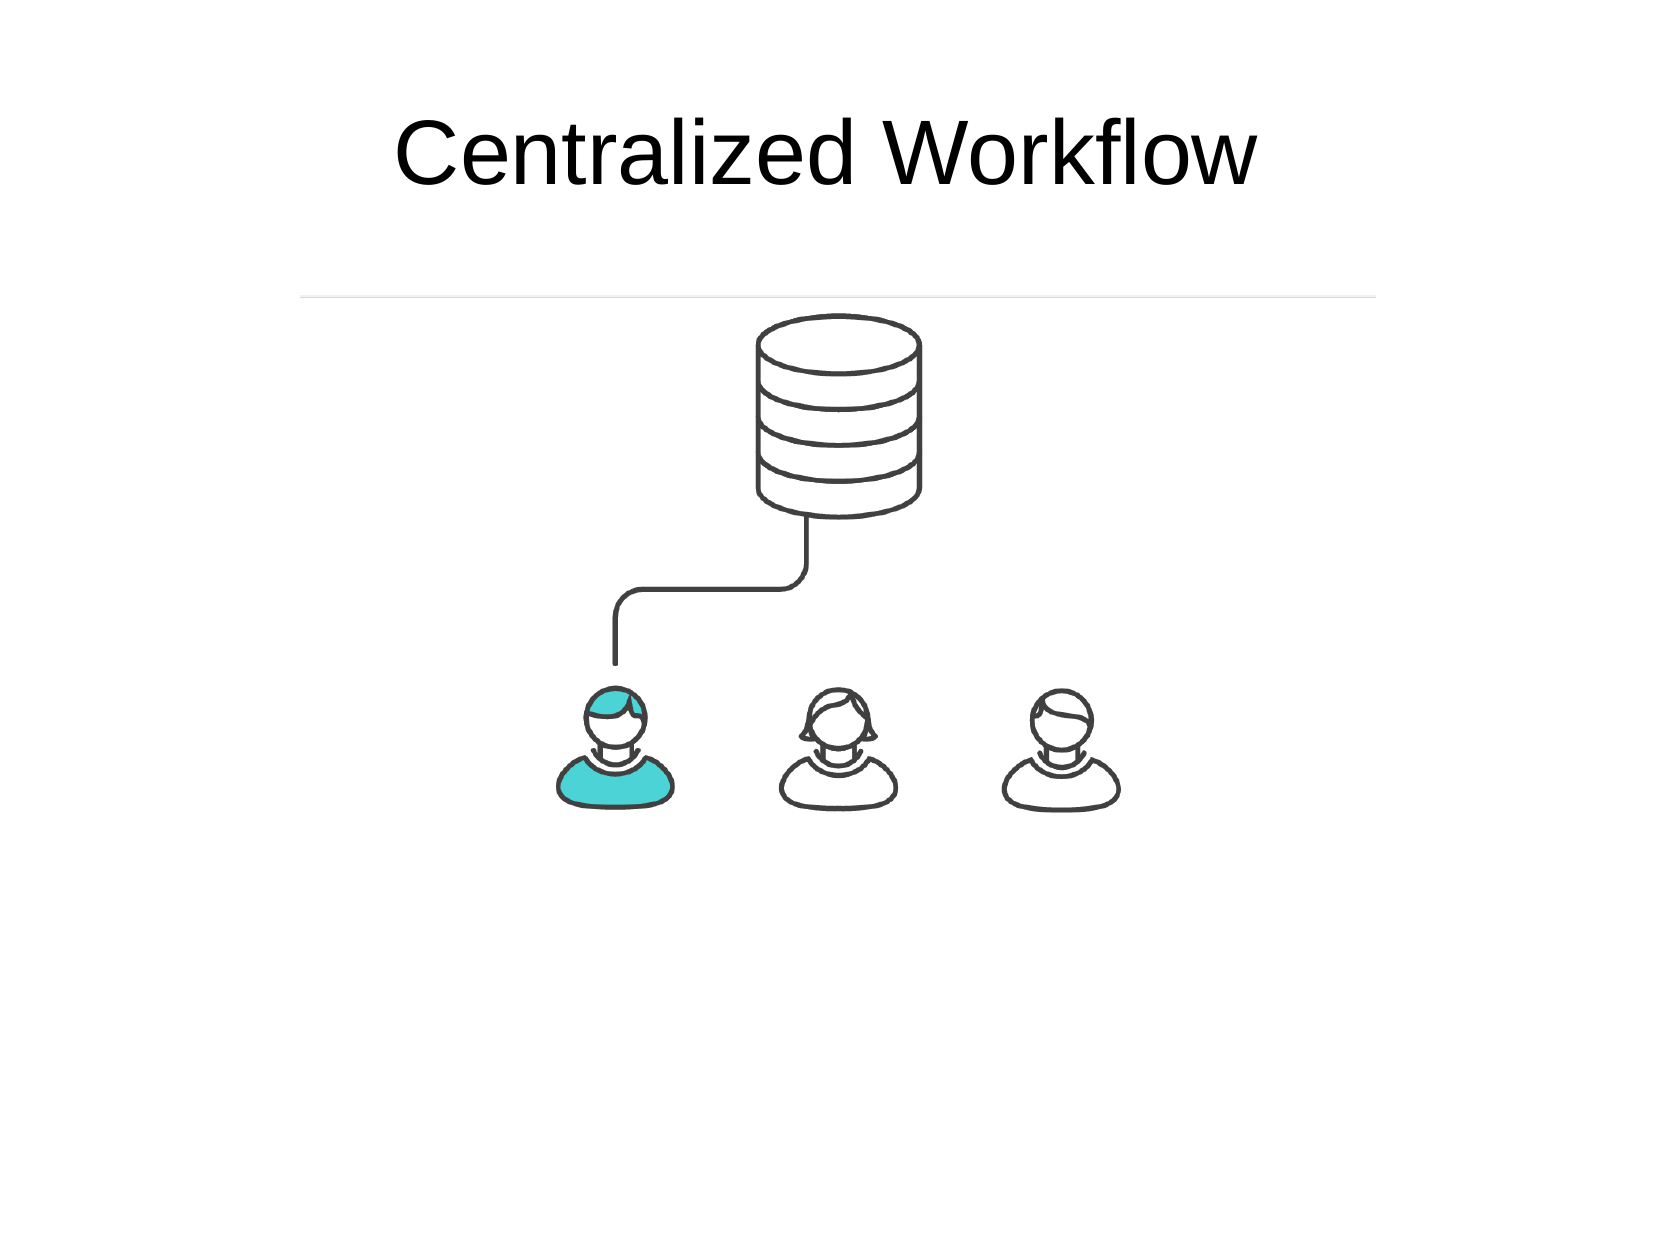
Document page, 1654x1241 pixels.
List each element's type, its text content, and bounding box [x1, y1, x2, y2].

title Centralized Workflow [82, 49, 1571, 257]
picture [300, 295, 1376, 820]
